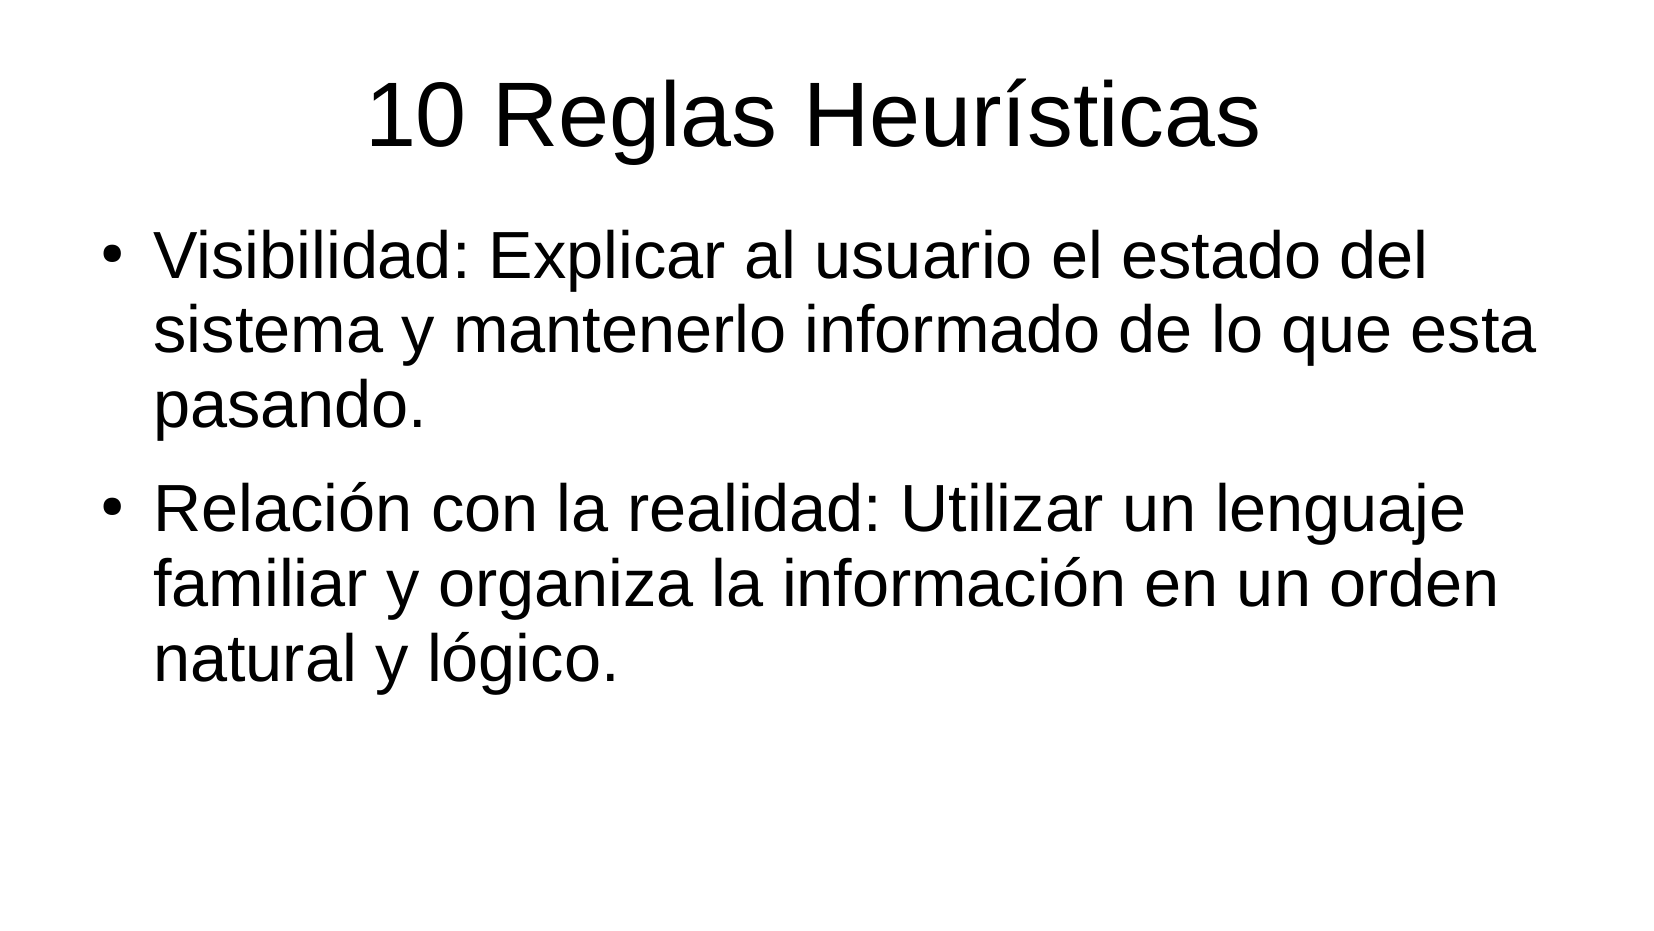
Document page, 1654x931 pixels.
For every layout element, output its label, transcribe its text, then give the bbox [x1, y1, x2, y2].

title 10 Reglas Heurísticas [82, 37, 1571, 193]
list Visibilidad: Explicar al usuario el estado del sistema y mantenerlo informado de lo que esta pasando. Relación con la realidad: Utilizar un lenguaje familiar y organiza la información en un orden natural y lógico. [82, 217, 1571, 758]
